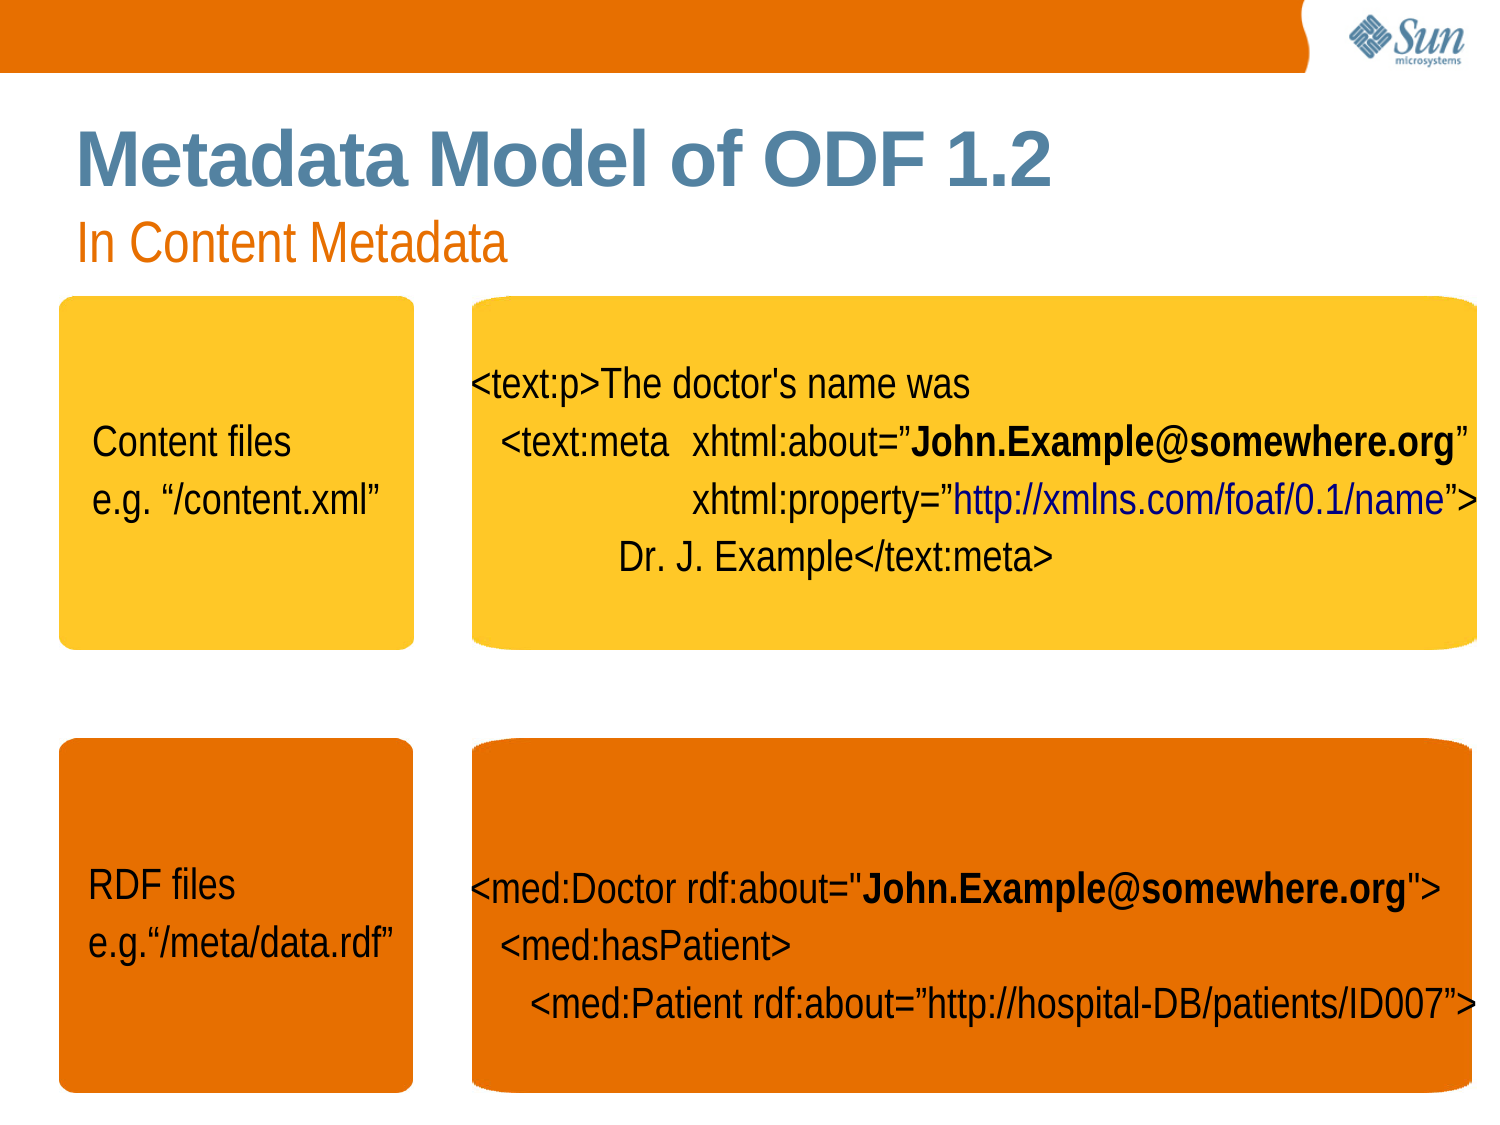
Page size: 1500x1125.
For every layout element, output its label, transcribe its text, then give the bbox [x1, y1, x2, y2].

picture [472, 738, 1477, 1093]
picture [472, 295, 1477, 650]
picture [59, 295, 414, 650]
text_box In Content Metadata [76, 216, 1344, 285]
picture [0, 0, 1500, 73]
title Metadata Model of ODF 1.2 [75, 123, 1437, 227]
picture [59, 738, 414, 1093]
